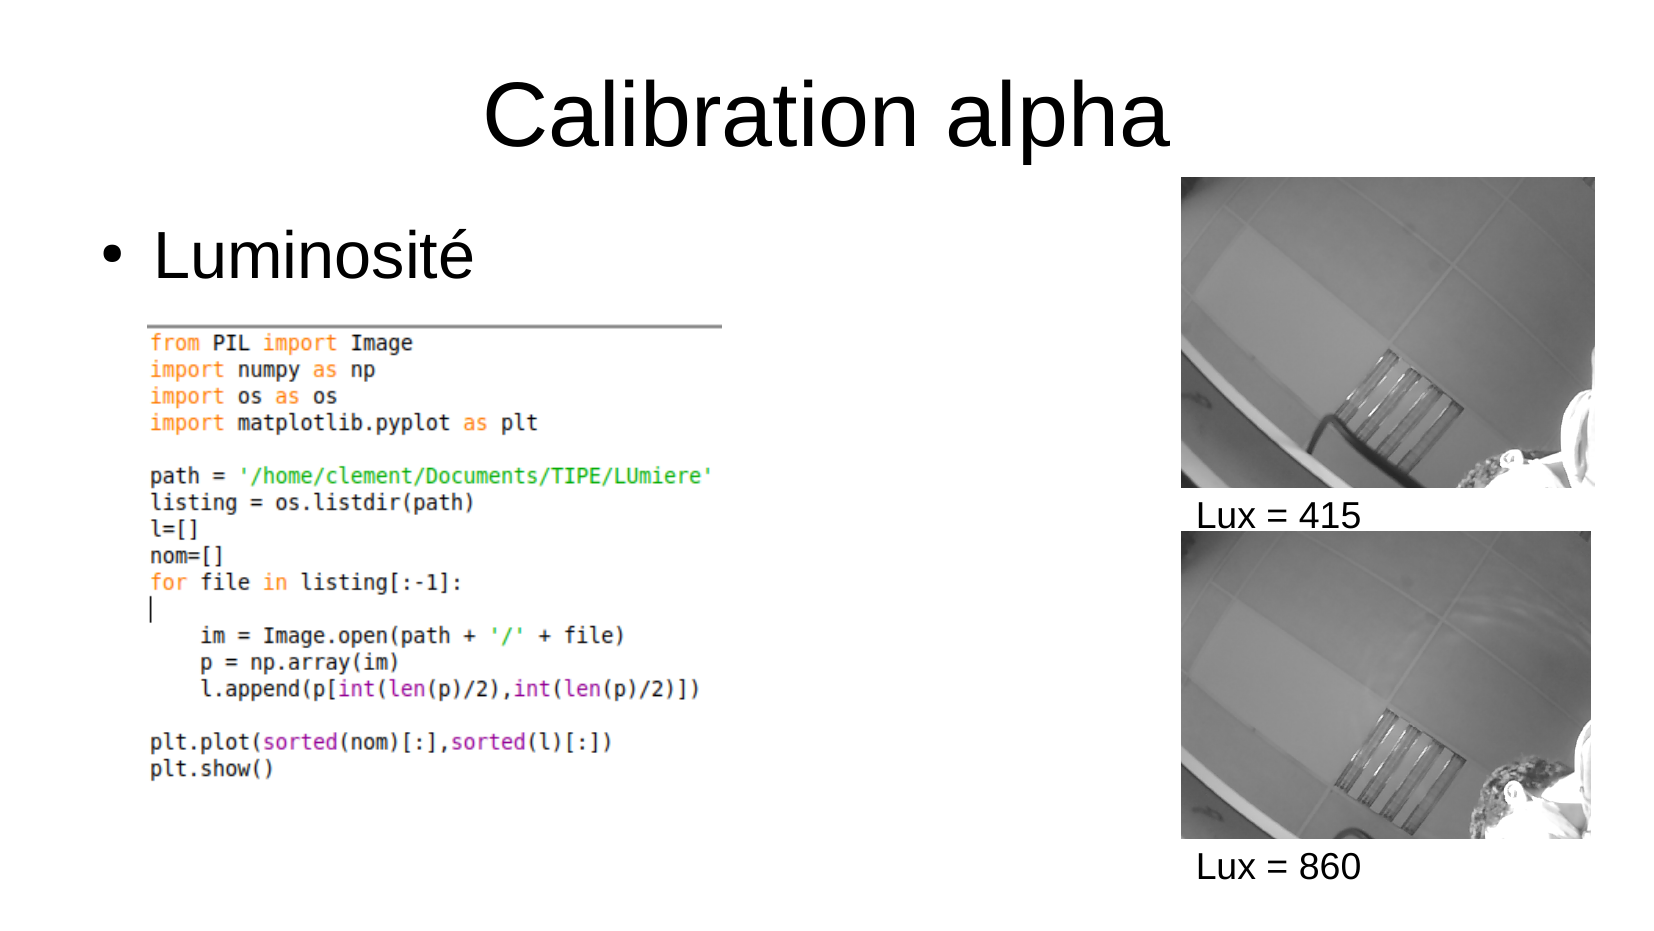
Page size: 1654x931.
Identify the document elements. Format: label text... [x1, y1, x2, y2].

picture [1181, 545, 1591, 838]
list Luminosité [82, 217, 1181, 758]
picture [147, 324, 722, 814]
title Calibration alpha [82, 37, 1571, 193]
picture [1181, 177, 1595, 487]
text_box Lux = 415 [1181, 487, 1595, 545]
text_box Lux = 860 [1181, 838, 1595, 896]
